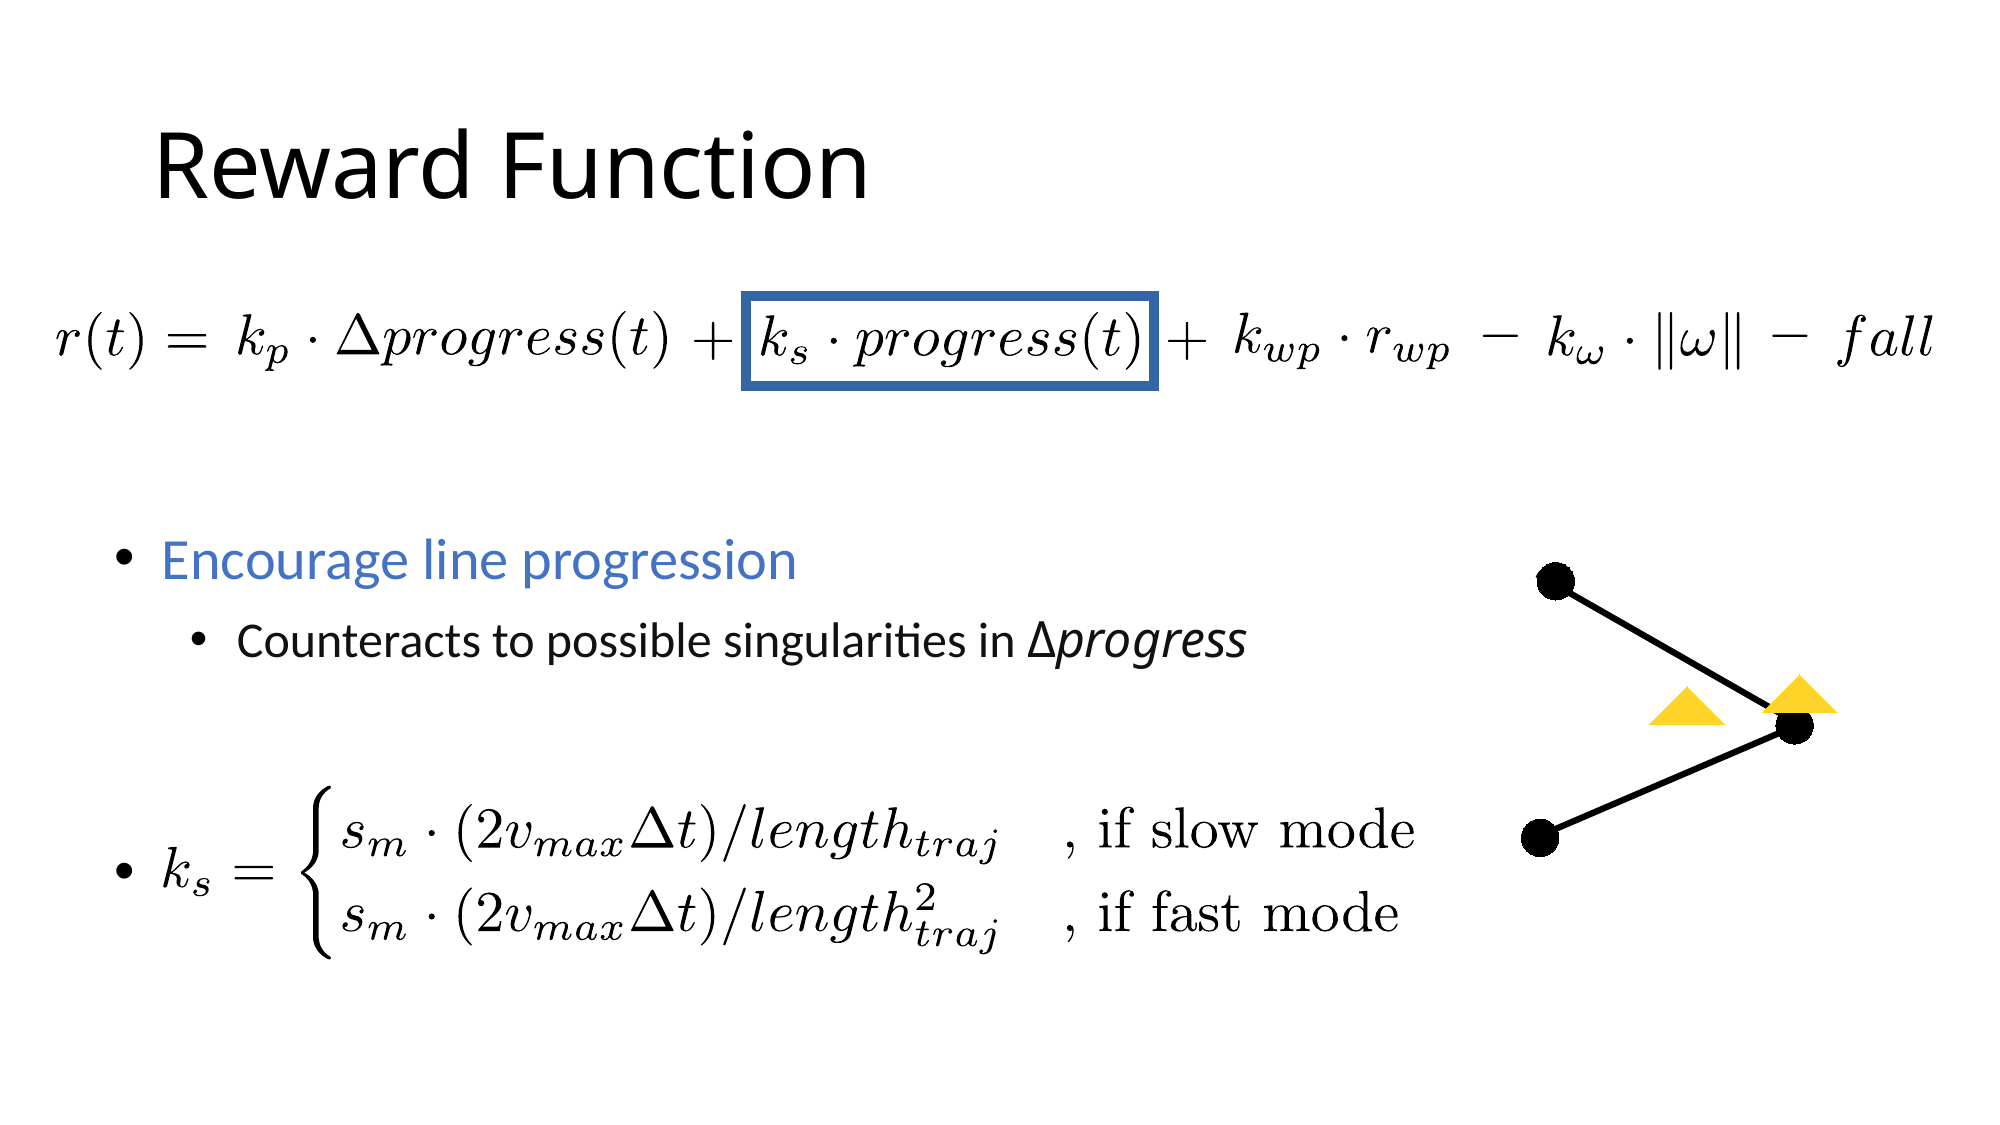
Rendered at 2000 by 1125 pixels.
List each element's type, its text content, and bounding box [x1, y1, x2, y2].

text_box Encourage line progression Counteracts to possible singularities in Δprogress [99, 458, 1900, 1091]
text_box [1548, 311, 1740, 370]
text_box [1234, 312, 1449, 370]
text_box [745, 295, 1154, 386]
text_box [163, 785, 1414, 960]
text_box [1481, 334, 1519, 348]
text_box [1762, 674, 1838, 745]
text_box [56, 311, 207, 370]
text_box [1770, 334, 1808, 348]
text_box [1167, 321, 1207, 361]
text_box [1836, 314, 1933, 368]
text_box [1649, 686, 1725, 725]
text_box [237, 310, 667, 371]
text_box [1521, 819, 1559, 857]
text_box [1537, 562, 1575, 601]
title Reward Function [137, 59, 1862, 278]
text_box [693, 321, 733, 361]
